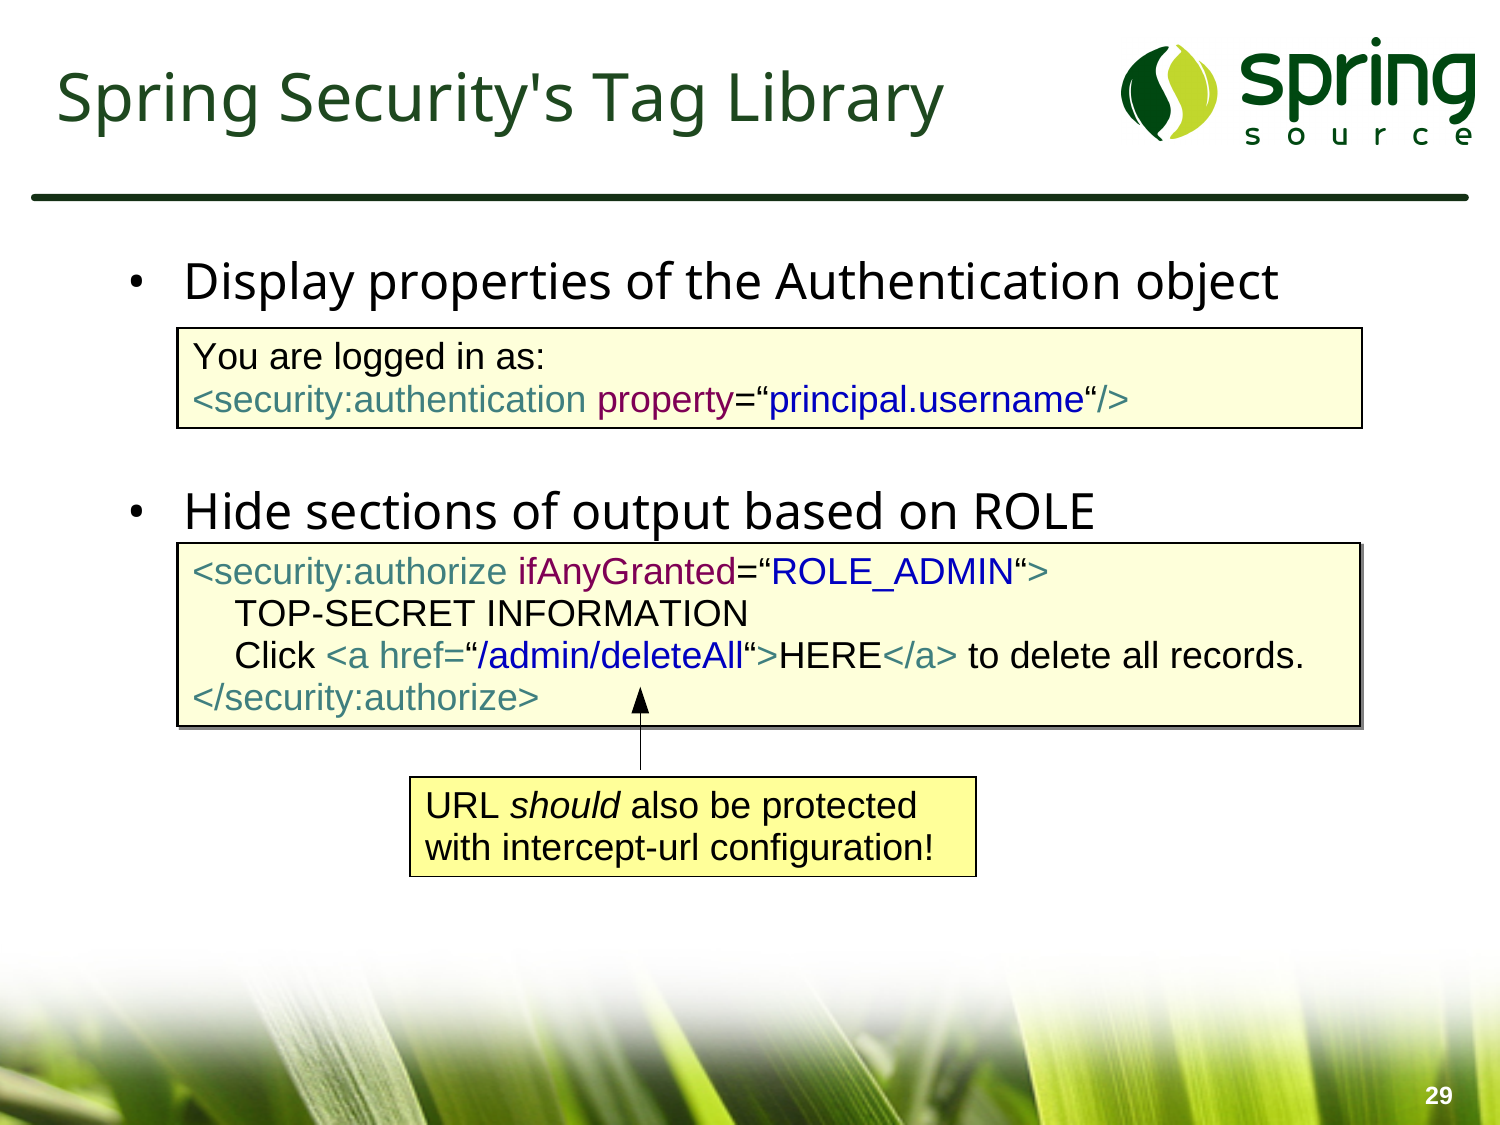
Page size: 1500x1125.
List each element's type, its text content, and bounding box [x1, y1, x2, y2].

text_box You are logged in as: <security:authentication property=“principal.username“/> [177, 328, 1363, 428]
picture [0, 944, 1500, 1125]
title Spring Security's Tag Library [56, 14, 1089, 176]
text_box <security:authorize ifAnyGranted=“ROLE_ADMIN“> TOP-SECRET INFORMATION Click <a href=“/admin/deleteAll“>HERE</a> to delete all records. </security:authorize> [177, 543, 1360, 727]
picture [1121, 37, 1475, 145]
list Display properties of the Authentication object Hide sections of output based on ROLE [112, 238, 1404, 906]
text_box URL should also be protected with intercept-url configuration! [410, 776, 977, 877]
